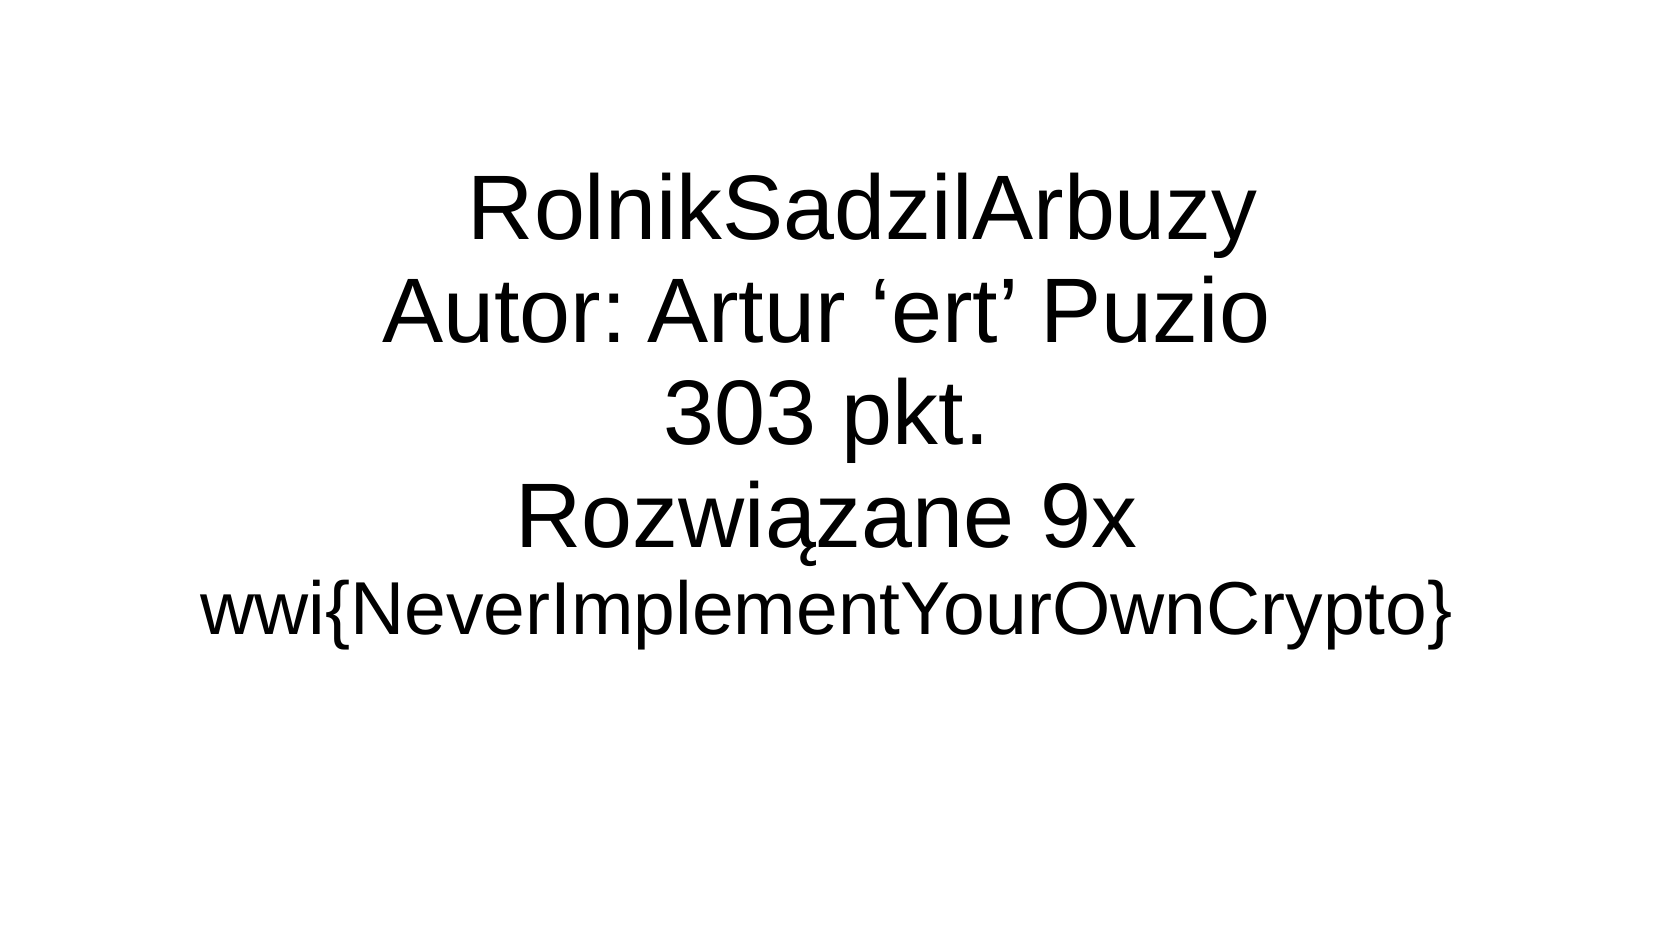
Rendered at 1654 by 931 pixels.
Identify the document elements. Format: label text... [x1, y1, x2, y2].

subtitle RolnikSadzilArbuzy Autor: Artur ‘ert’ Puzio 303 pkt. Rozwiązane 9x wwi{NeverImplementYourOwnCrypto} [82, 95, 1571, 815]
